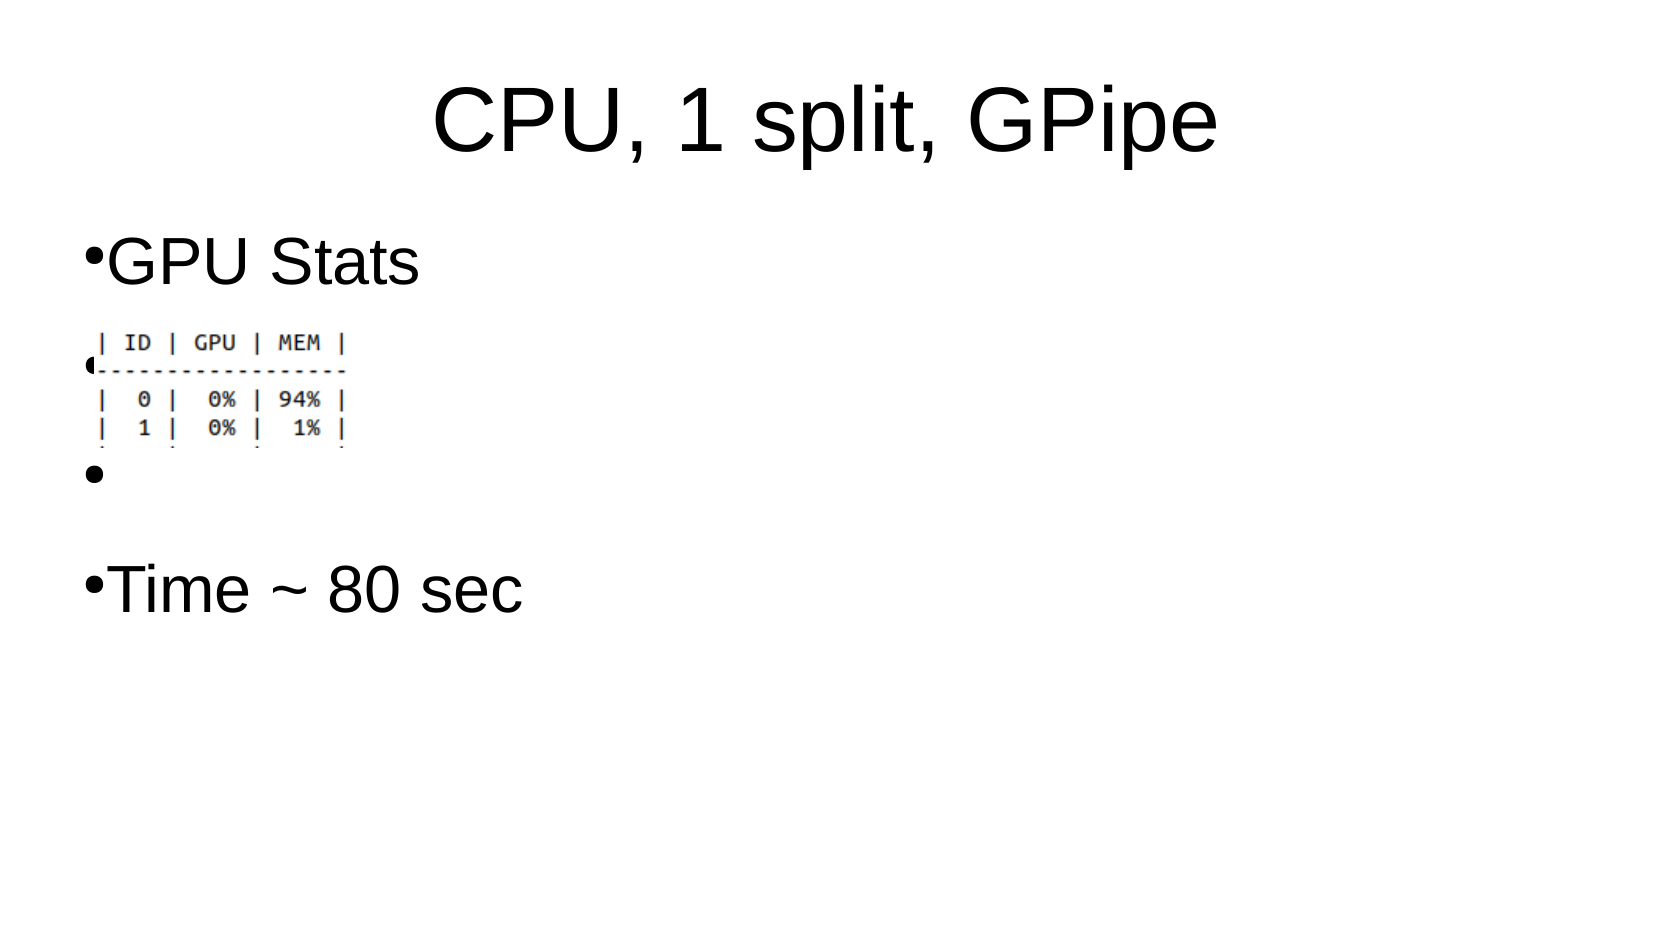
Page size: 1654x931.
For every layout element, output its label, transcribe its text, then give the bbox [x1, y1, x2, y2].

picture [94, 330, 357, 448]
title CPU, 1 split, GPipe [82, 37, 1571, 193]
list GPU Stats Time ~ 80 sec [82, 217, 1571, 758]
